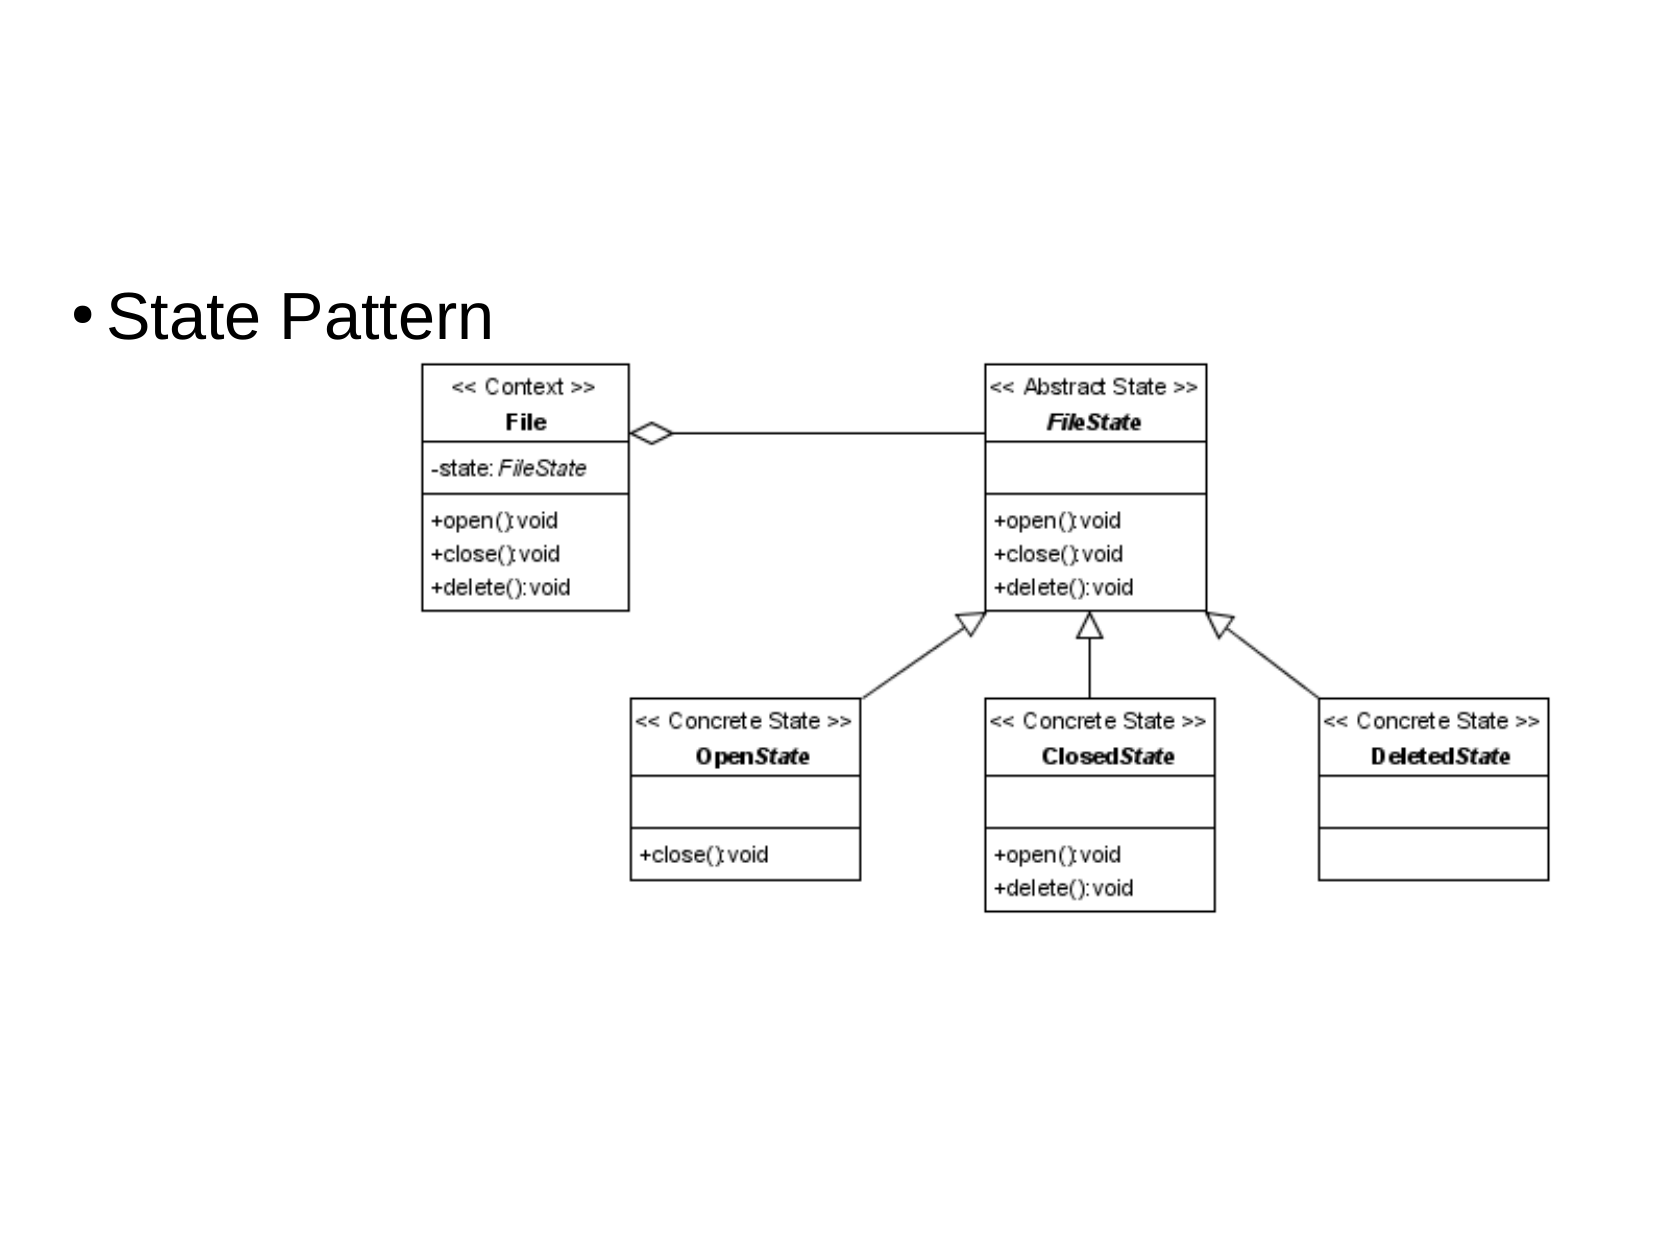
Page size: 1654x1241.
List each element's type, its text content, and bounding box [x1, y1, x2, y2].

title State Pattern [70, 212, 1559, 420]
picture [401, 343, 1573, 934]
